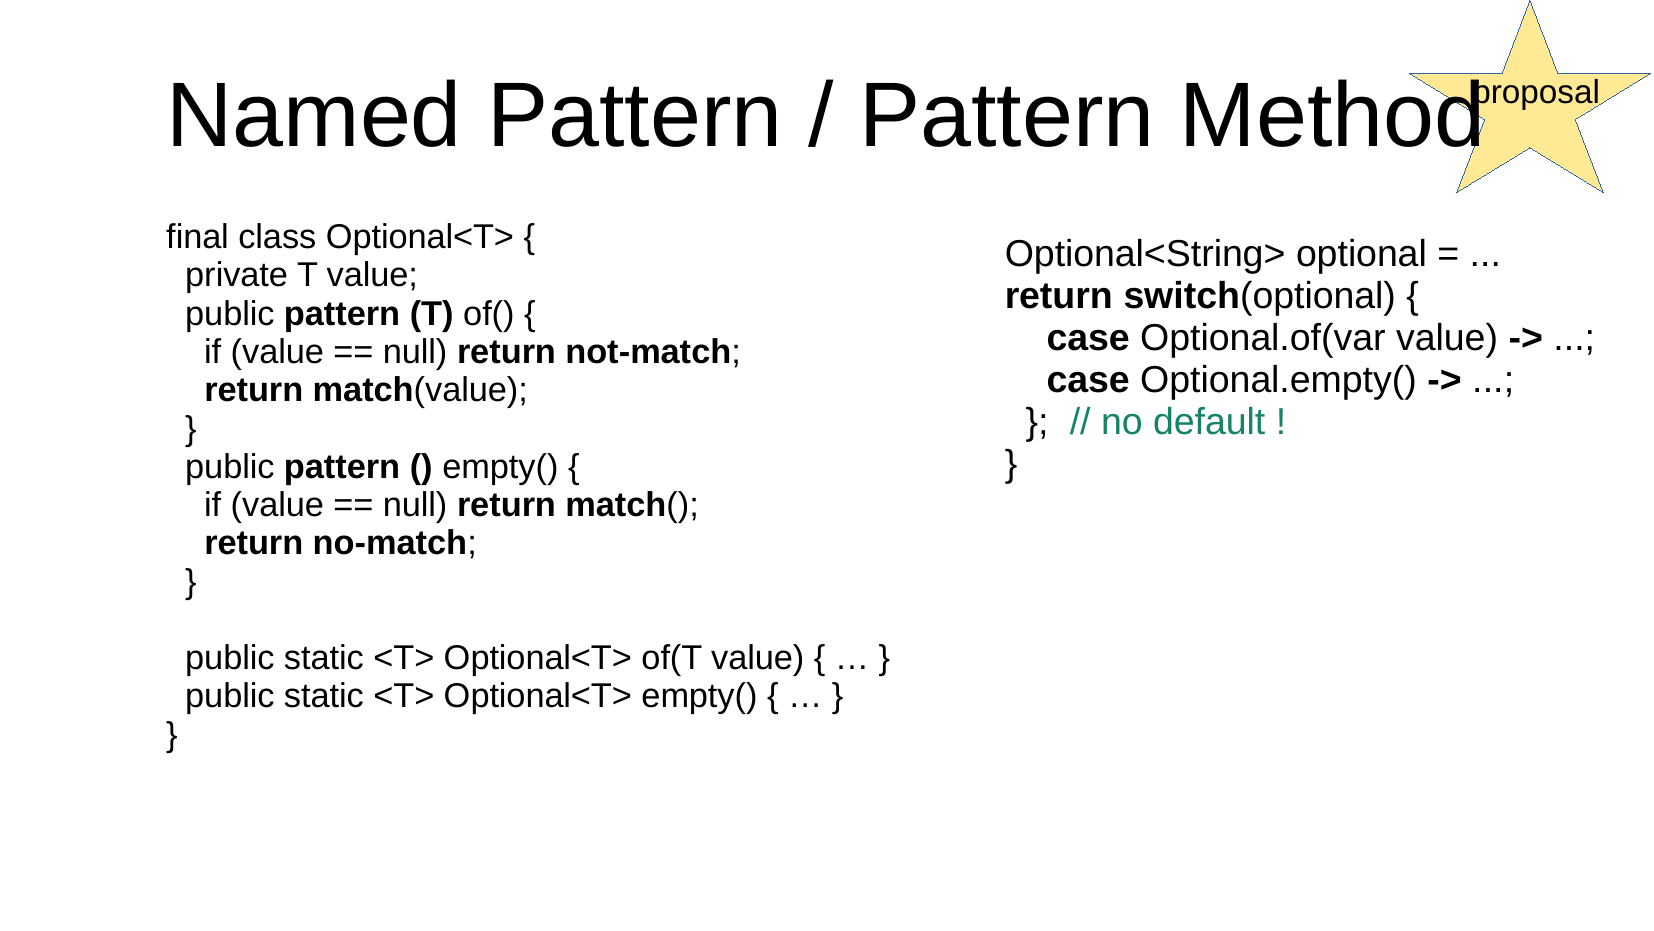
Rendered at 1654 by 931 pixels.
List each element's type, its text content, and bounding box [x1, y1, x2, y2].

text_box [1571, 119, 1604, 193]
text_box [1616, 73, 1651, 95]
text_box proposal [1571, 66, 1616, 119]
text_box Optional<String> optional = ... return switch(optional) { case Optional.of(var value) -> ...; case Optional.empty() -> ...; }; // no default ! } [990, 225, 1654, 493]
title Named Pattern / Pattern Method [82, 37, 1571, 193]
list final class Optional<T> { private T value; public pattern (T) of() { if (value == null) return not-match; return match(value); } public pattern () empty() { if (value == null) return match(); return no-match; } public static <T> Optional<T> of(T value) { … } public static <T> Optional<T> empty() { … } } [82, 217, 1571, 758]
text_box [1515, 0, 1545, 37]
